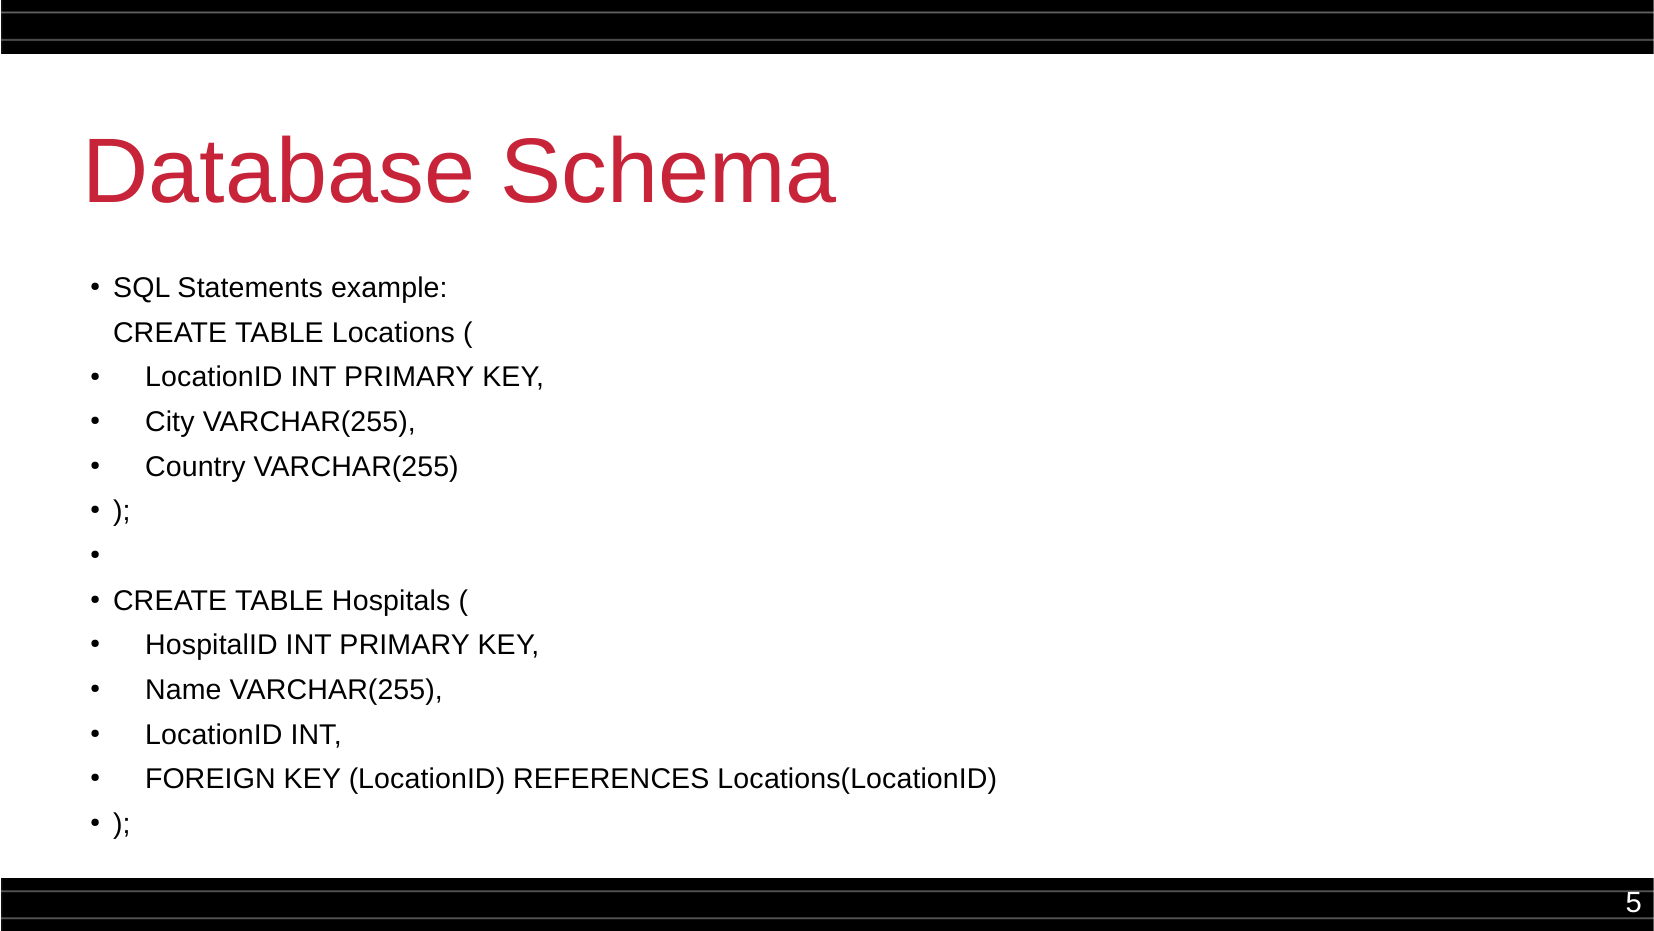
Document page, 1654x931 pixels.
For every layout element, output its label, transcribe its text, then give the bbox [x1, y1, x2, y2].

title Database Schema [82, 92, 1571, 249]
picture [1, 878, 1654, 931]
list SQL Statements example: CREATE TABLE Locations ( LocationID INT PRIMARY KEY, City VARCHAR(255), Country VARCHAR(255) ); CREATE TABLE Hospitals ( HospitalID INT PRIMARY KEY, Name VARCHAR(255), LocationID INT, FOREIGN KEY (LocationID) REFERENCES Locations(LocationID) ); [82, 271, 1571, 851]
picture [1, 0, 1654, 54]
